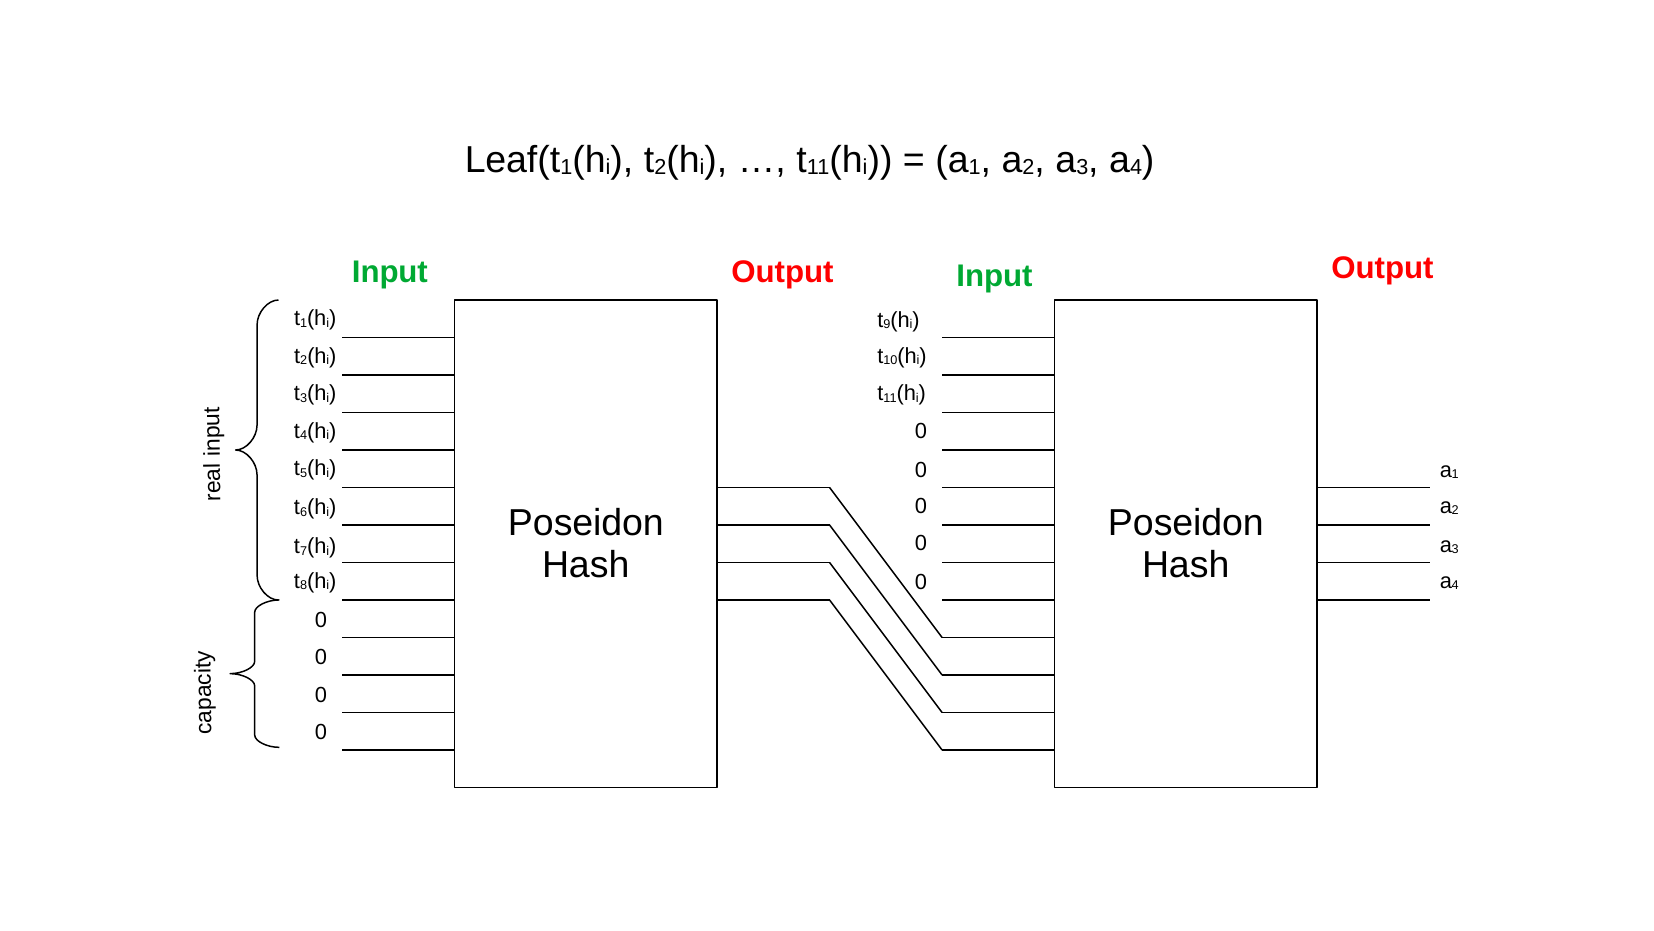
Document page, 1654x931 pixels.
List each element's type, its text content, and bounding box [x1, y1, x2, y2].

text_box 0 [299, 637, 375, 675]
text_box 0 [899, 450, 975, 485]
text_box 0 [899, 485, 975, 523]
text_box t4(hi) [279, 410, 392, 448]
text_box 0 [899, 523, 975, 562]
text_box Leaf(t1(hi), t2(hi), …, t11(hi)) = (a1, a2, a3, a4) [450, 130, 1243, 188]
text_box 0 [899, 562, 975, 602]
text_box Input [941, 250, 1055, 301]
text_box t10(hi) [862, 335, 976, 373]
text_box Input [337, 246, 451, 297]
text_box t9(hi) [862, 300, 976, 335]
text_box t8(hi) [279, 560, 392, 601]
text_box 0 [899, 410, 975, 450]
text_box 0 [299, 675, 375, 712]
text_box 0 [299, 600, 375, 637]
text_box t2(hi) [279, 335, 392, 373]
text_box a4 [1424, 560, 1538, 601]
text_box a3 [1424, 525, 1538, 560]
text_box real input [187, 374, 236, 517]
text_box t1(hi) [279, 298, 392, 335]
text_box t6(hi) [279, 487, 392, 526]
text_box capacity [175, 600, 231, 751]
text_box t7(hi) [279, 526, 392, 560]
text_box t3(hi) [279, 373, 392, 410]
text_box t11(hi) [862, 373, 976, 413]
text_box t5(hi) [279, 448, 392, 487]
text_box 0 [299, 712, 375, 752]
text_box a2 [1425, 485, 1538, 525]
text_box Poseidon Hash [454, 299, 718, 788]
text_box a1 [1424, 450, 1538, 487]
text_box Output [1316, 225, 1468, 310]
text_box Poseidon Hash [1054, 299, 1318, 788]
text_box Output [716, 229, 868, 314]
